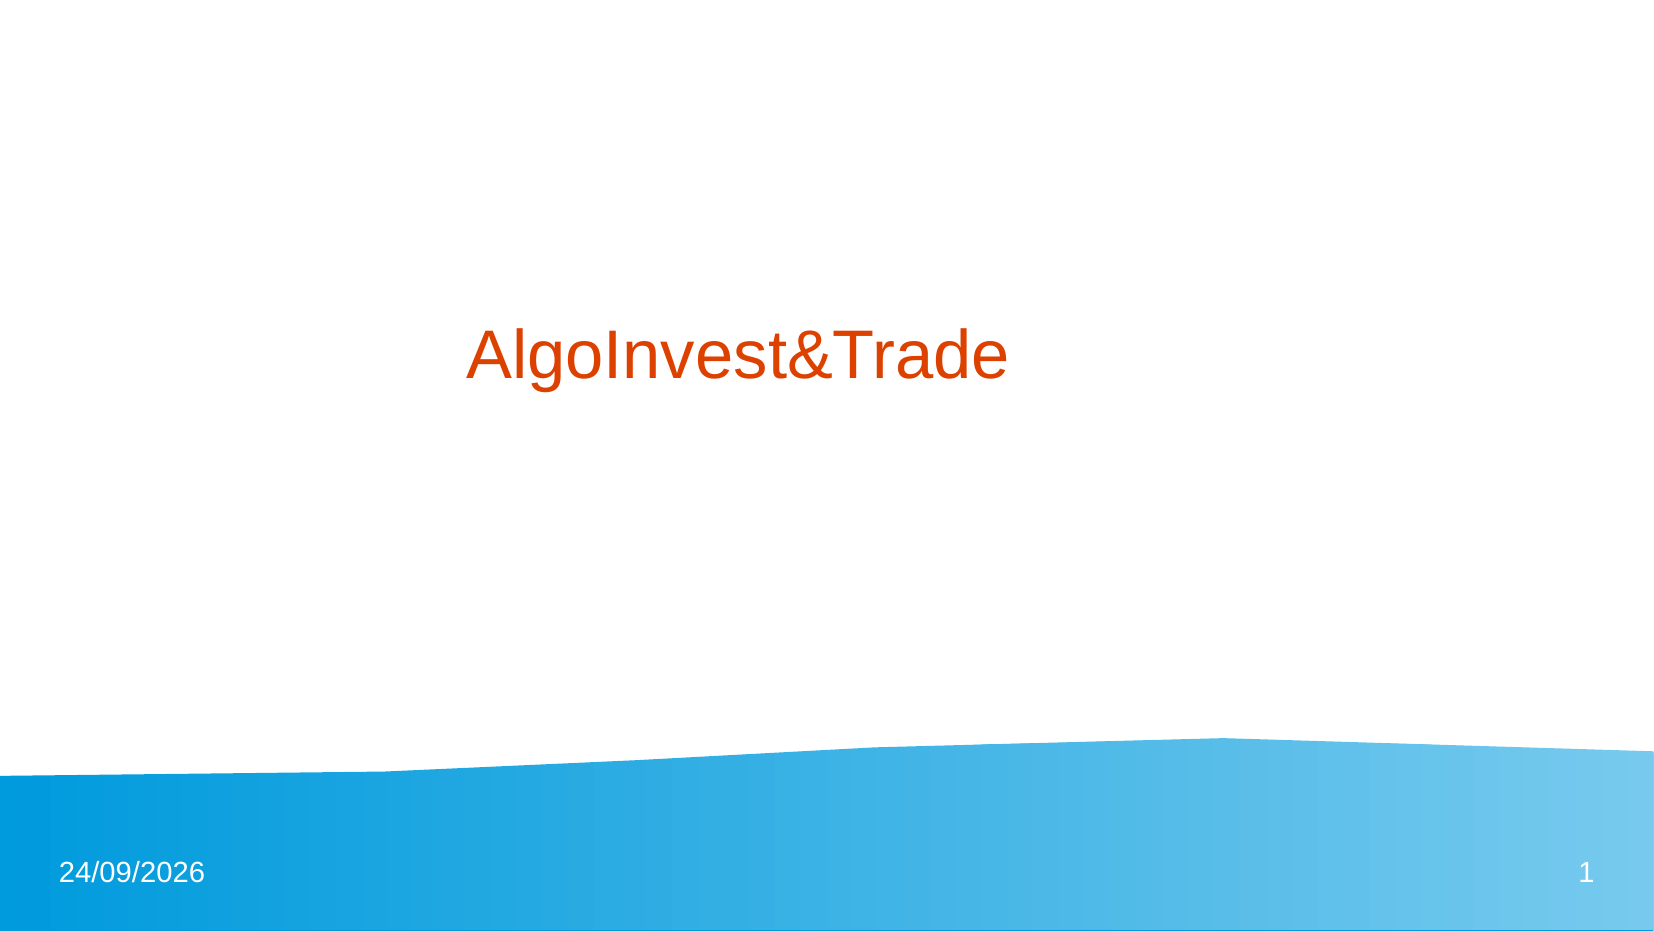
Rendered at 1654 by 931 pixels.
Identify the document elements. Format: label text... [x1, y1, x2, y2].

title AlgoInvest&Trade [0, 265, 1477, 443]
